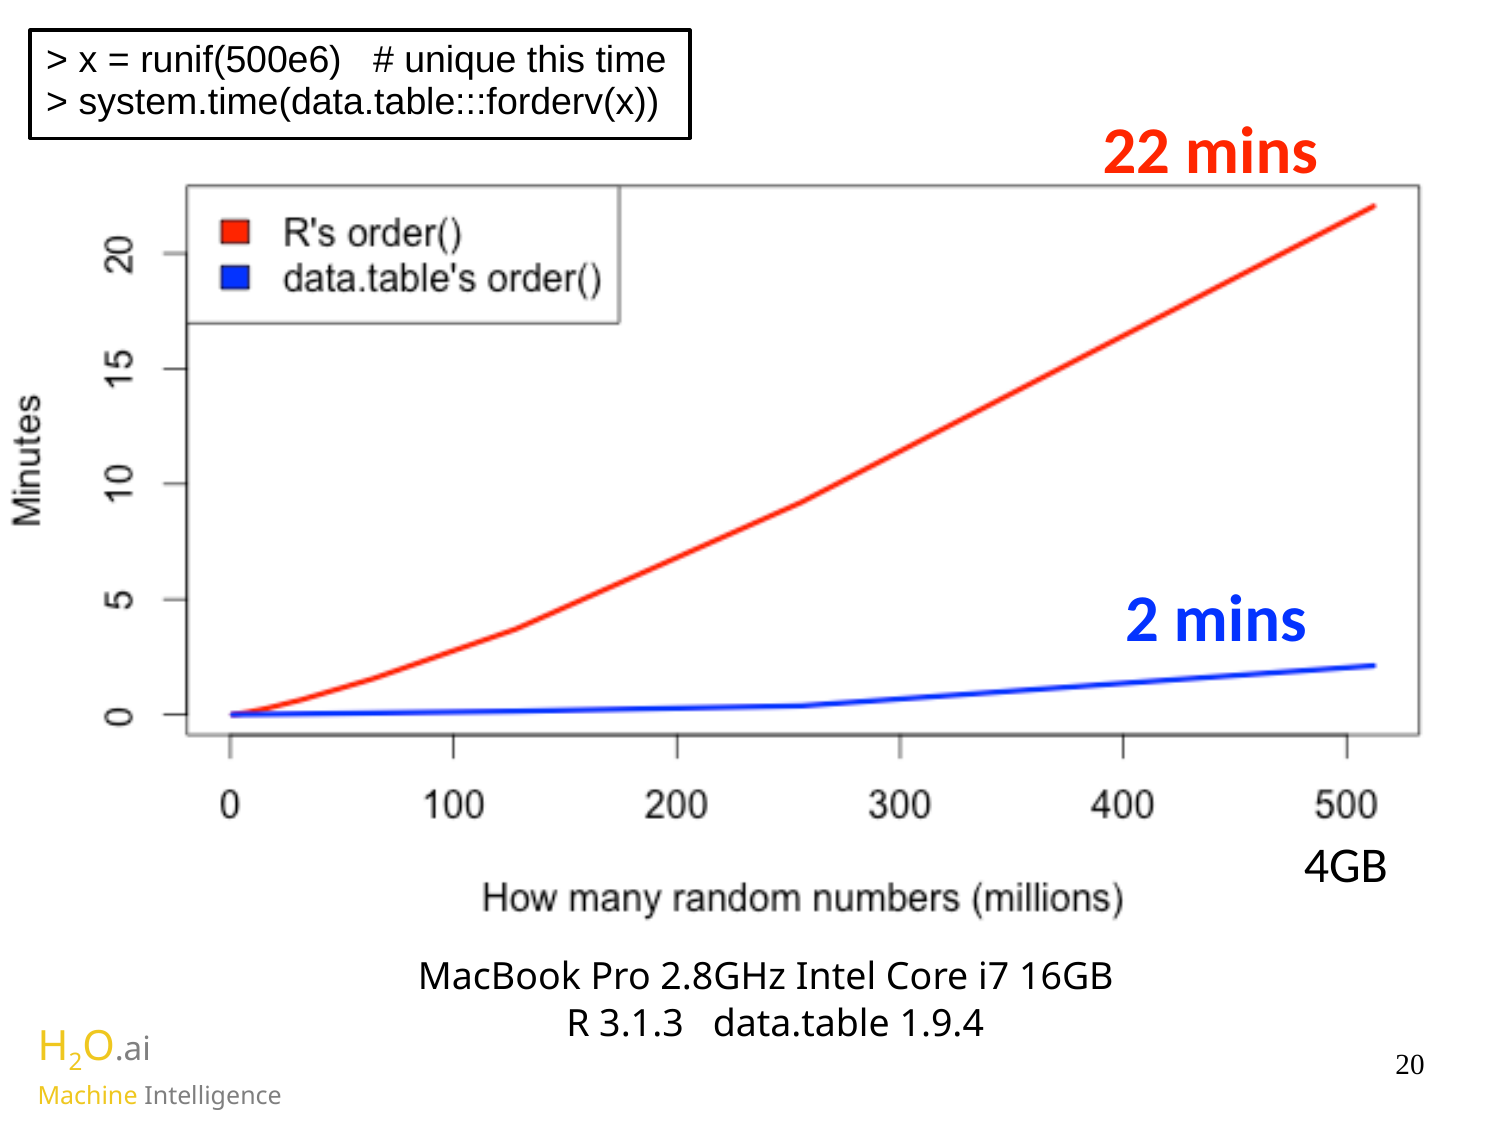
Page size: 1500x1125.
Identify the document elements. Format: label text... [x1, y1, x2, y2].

text_box 2 mins [1125, 575, 1418, 656]
text_box 22 mins [1094, 99, 1431, 195]
text_box > x = runif(500e6) # unique this time > system.time(data.table:::forderv(x)) [30, 29, 691, 139]
text_box R 3.1.3 data.table 1.9.4 [566, 998, 1172, 1044]
picture [5, 152, 1435, 934]
text_box 4GB [1296, 824, 1396, 900]
text_box MacBook Pro 2.8GHz Intel Core i7 16GB [410, 944, 1249, 1005]
